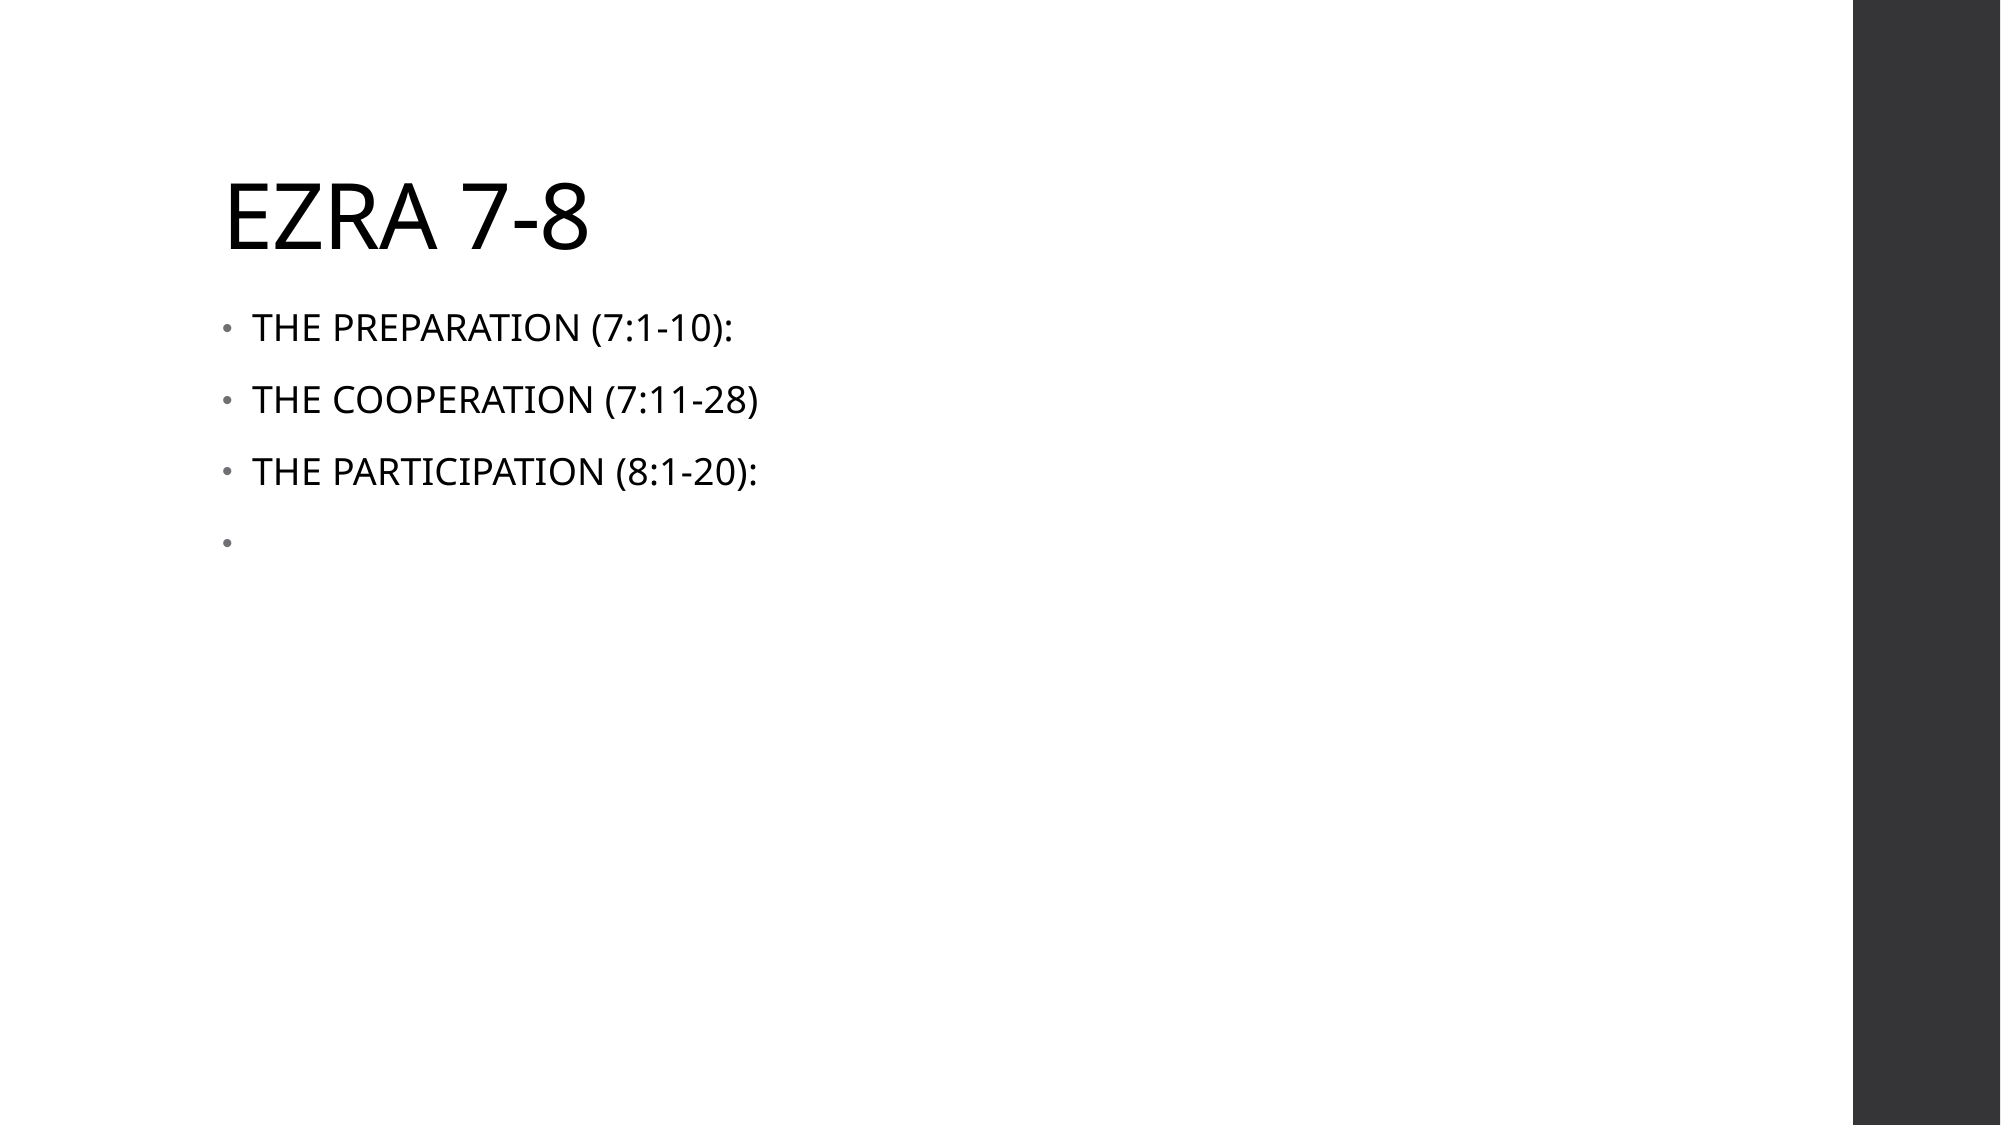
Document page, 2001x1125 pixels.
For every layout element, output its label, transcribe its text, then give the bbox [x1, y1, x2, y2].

title EZRA 7-8 [206, 60, 1797, 278]
list THE PREPARATION (7:1-10): THE COOPERATION (7:11-28) THE PARTICIPATION (8:1-20): [206, 299, 1617, 1014]
